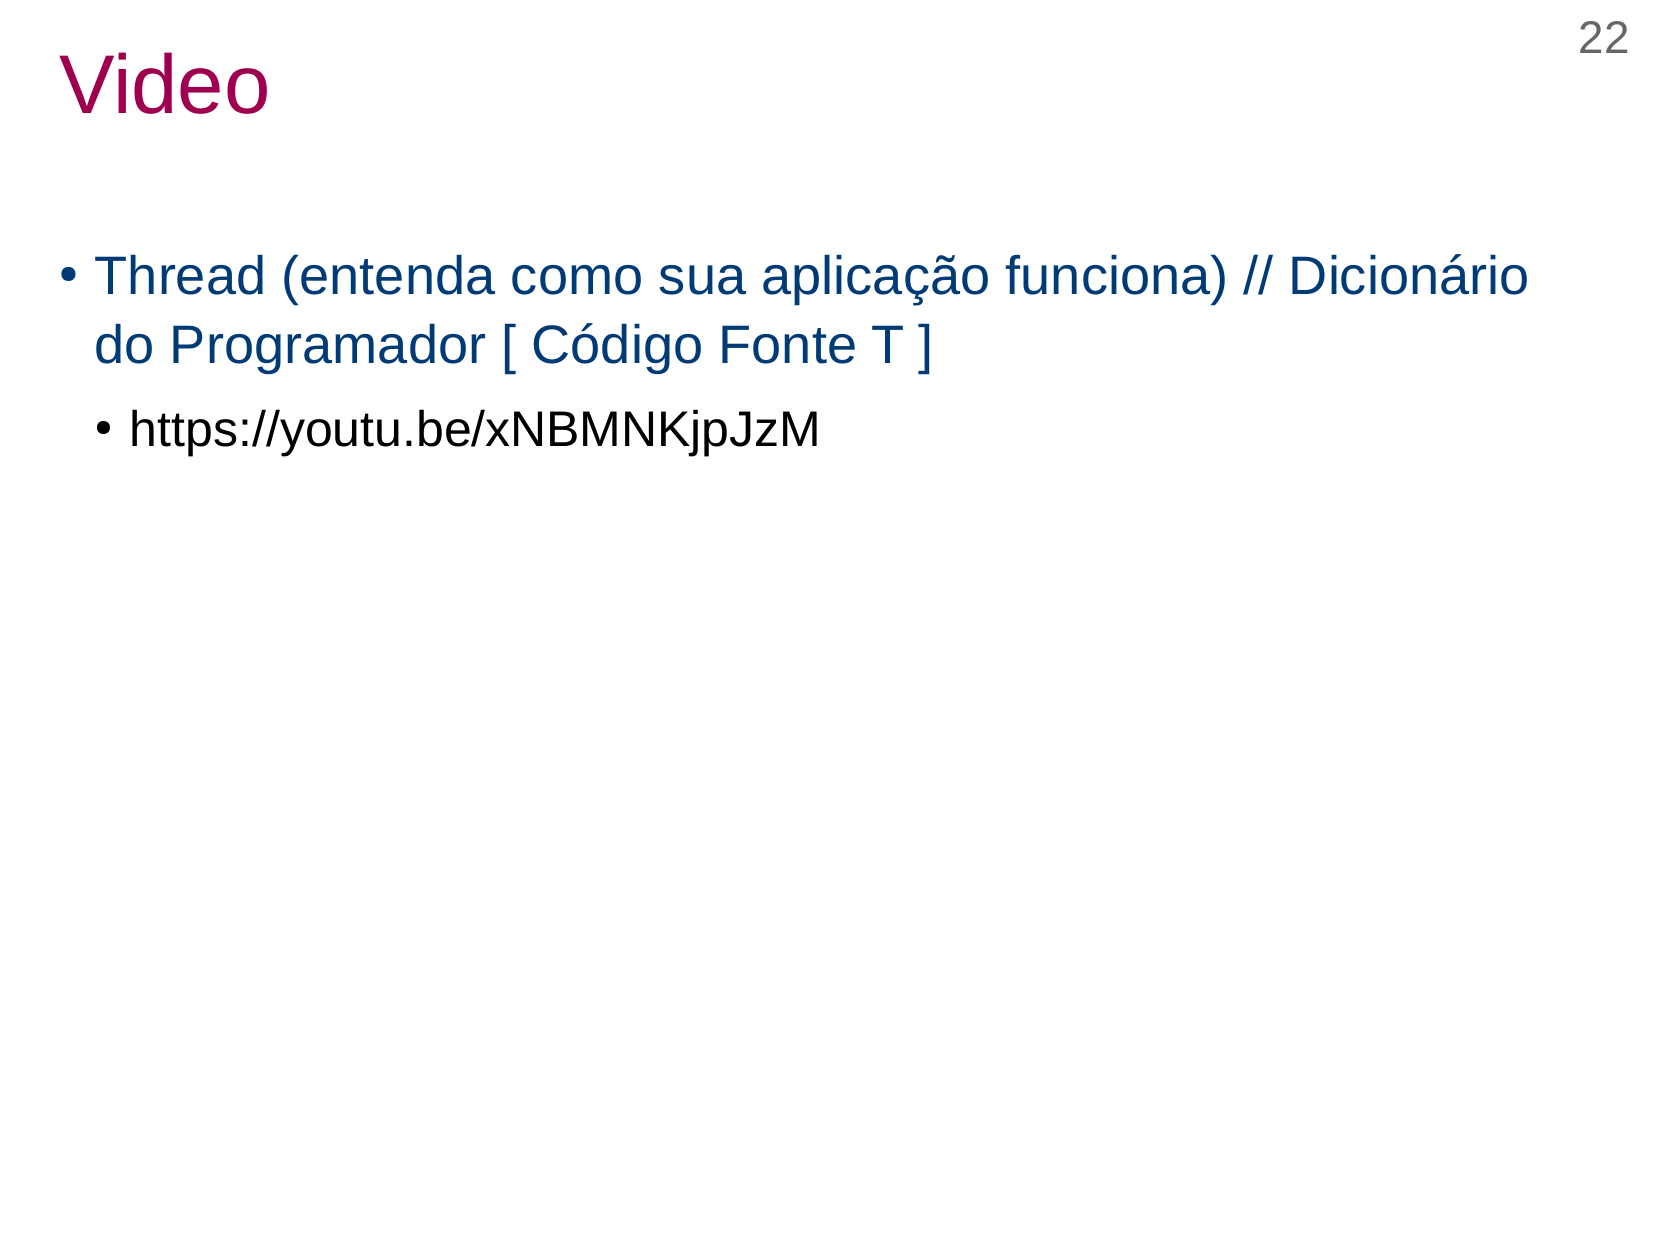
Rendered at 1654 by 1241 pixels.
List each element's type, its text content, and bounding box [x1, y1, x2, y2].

title Video [59, 29, 1595, 148]
list Thread (entenda como sua aplicação funciona) // Dicionário do Programador [ Código Fonte T ] https://youtu.be/xNBMNKjpJzM [59, 236, 1595, 1211]
